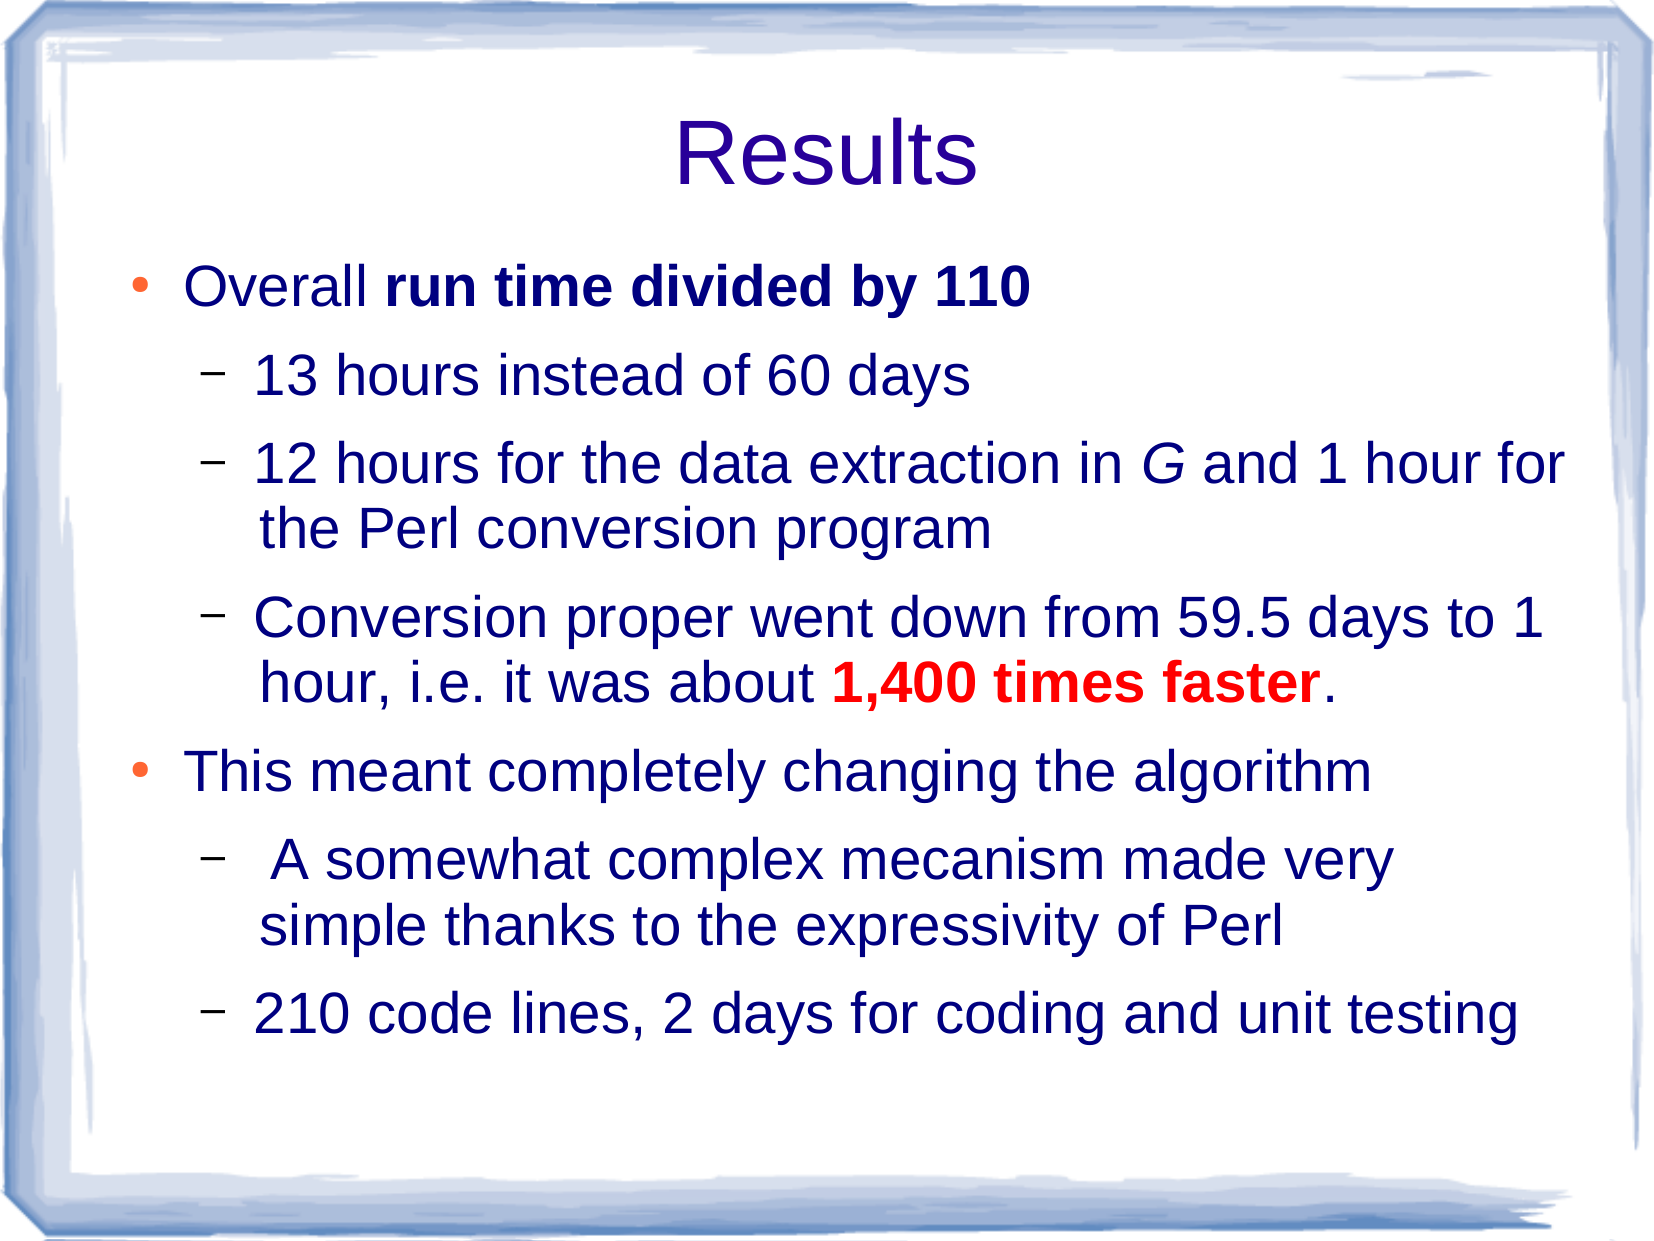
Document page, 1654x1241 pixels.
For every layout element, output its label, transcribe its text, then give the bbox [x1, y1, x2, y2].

title Results [82, 49, 1571, 257]
picture [0, 0, 1654, 1241]
list Overall run time divided by 110 13 hours instead of 60 days 12 hours for the data extraction in G and 1 hour for the Perl conversion program Conversion proper went down from 59.5 days to 1 hour, i.e. it was about 1,400 times faster. This meant completely changing the algorithm A somewhat complex mecanism made very simple thanks to the expressivity of Perl 210 code lines, 2 days for coding and unit testing [118, 253, 1571, 1047]
